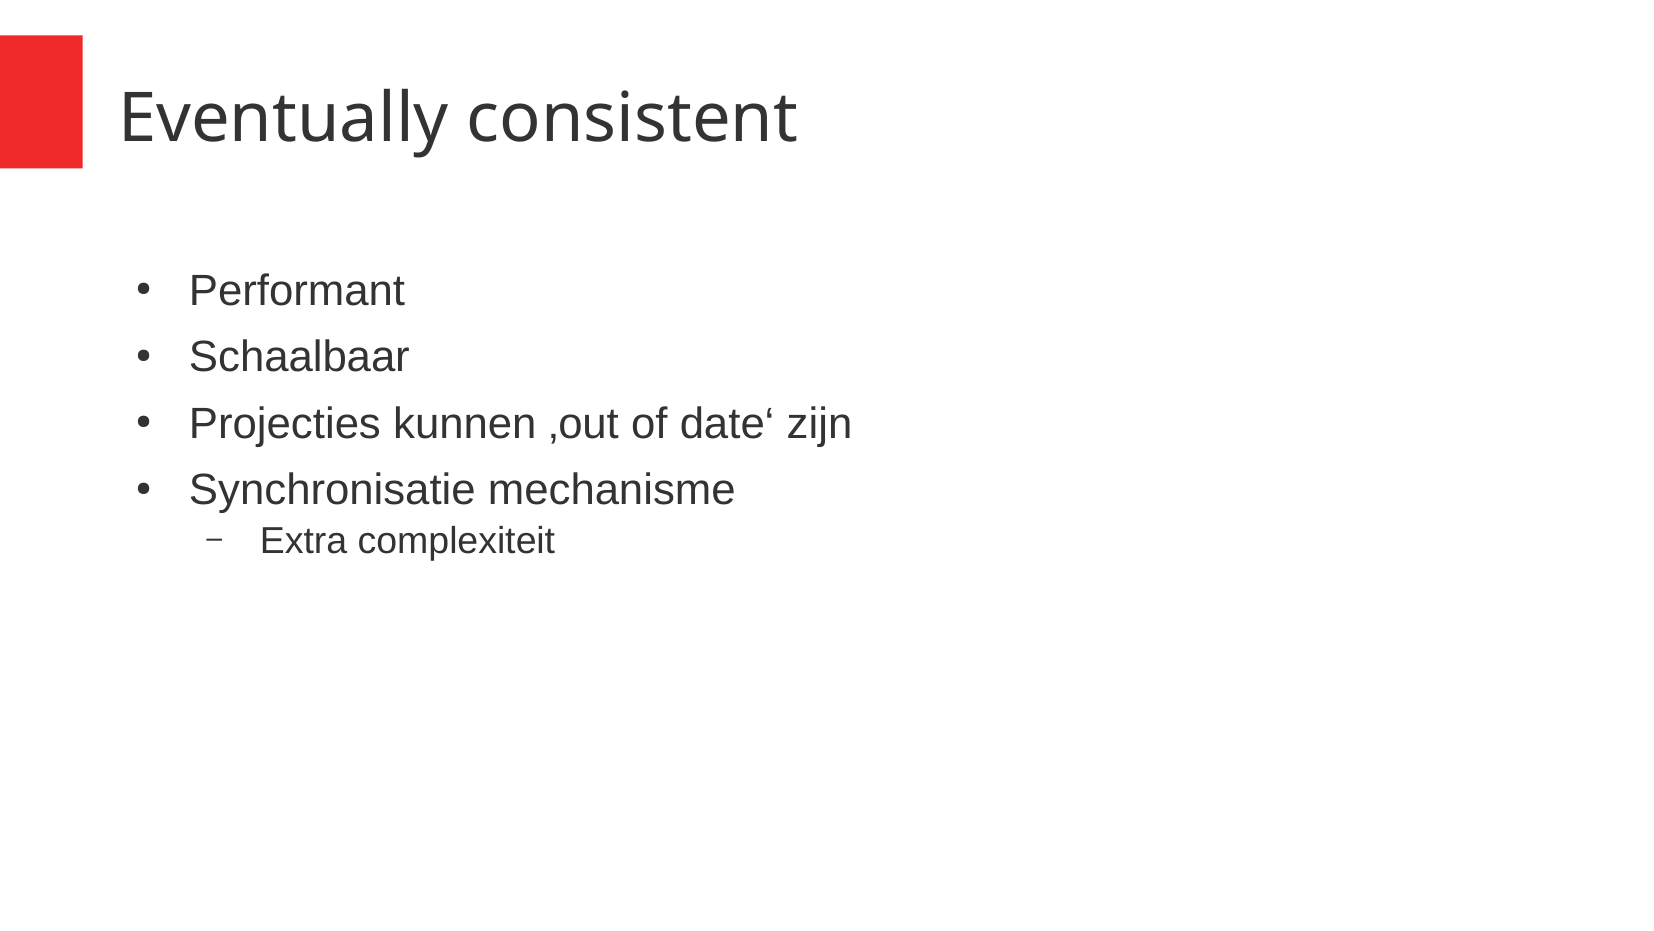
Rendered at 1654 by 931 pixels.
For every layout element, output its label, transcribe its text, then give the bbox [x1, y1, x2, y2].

title Eventually consistent [118, 37, 1571, 193]
list Performant Schaalbaar Projecties kunnen ‚out of date‘ zijn Synchronisatie mechanisme Extra complexiteit [118, 265, 1536, 806]
